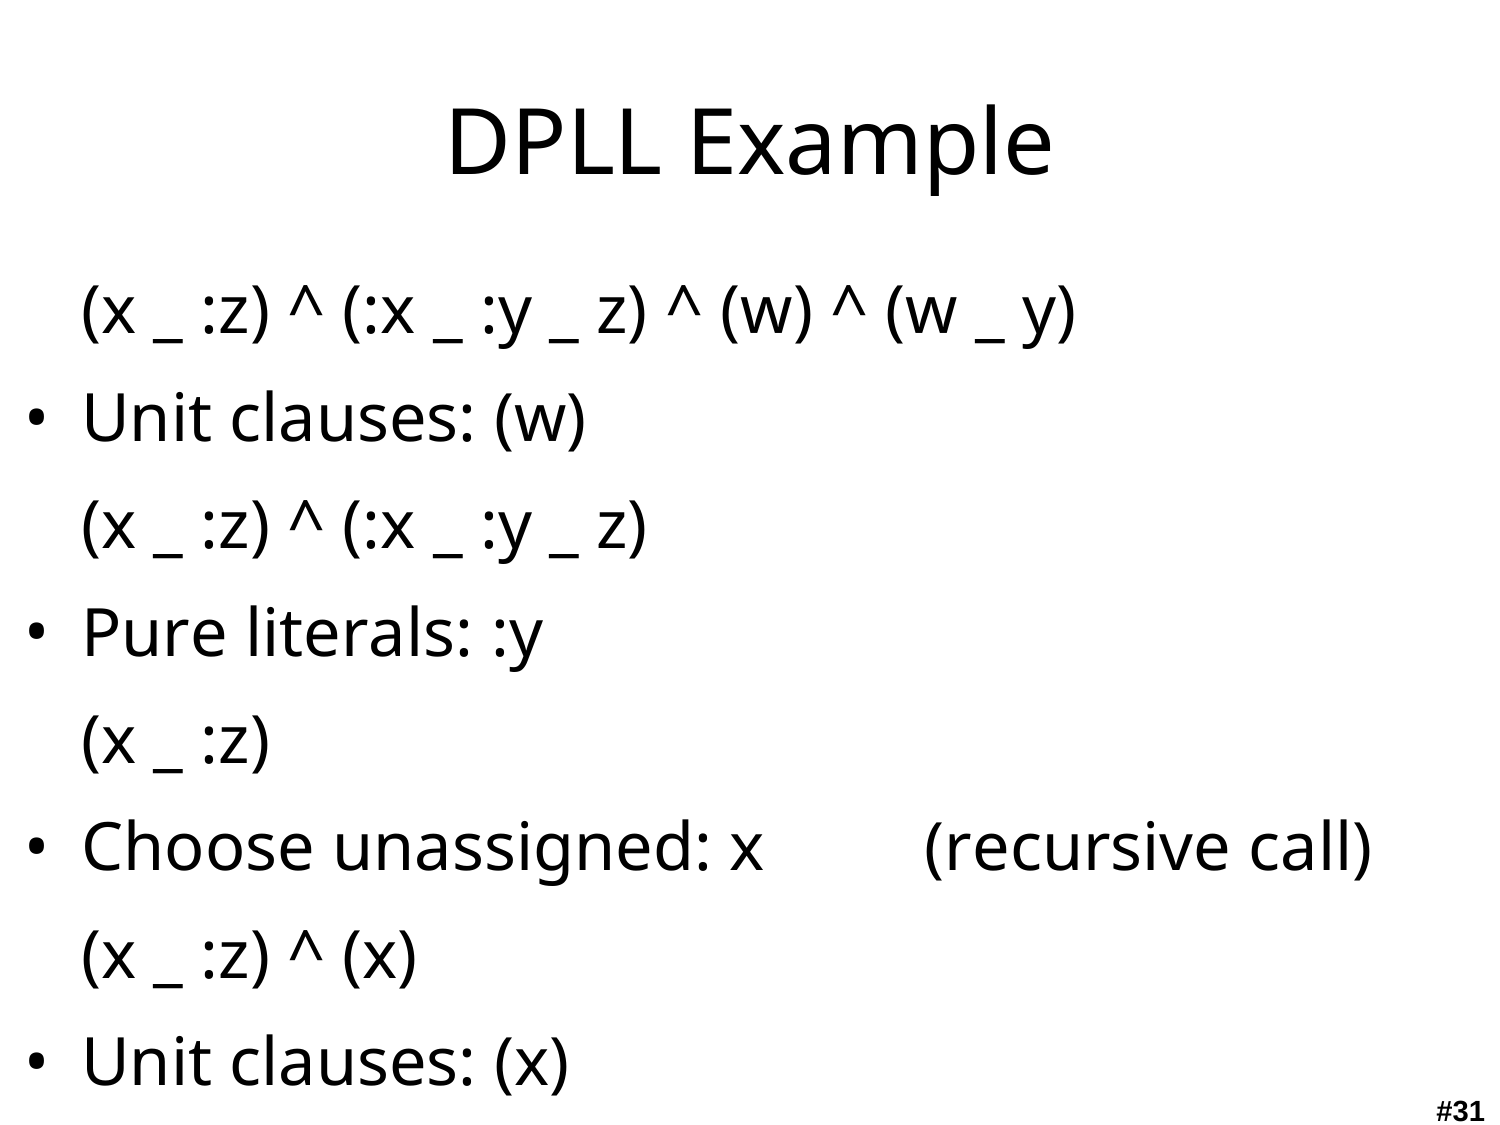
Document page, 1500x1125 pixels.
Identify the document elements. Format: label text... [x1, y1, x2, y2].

title DPLL Example [24, 45, 1476, 233]
list (x _ :z) ^ (:x _ :y _ z) ^ (w) ^ (w _ y) Unit clauses: (w) (x _ :z) ^ (:x _ :y _ z) Pure literals: :y (x _ :z) Choose unassigned: x (recursive call) (x _ :z) ^ (x) Unit clauses: (x) Done! σ={w, :y, x} [24, 262, 1476, 1115]
